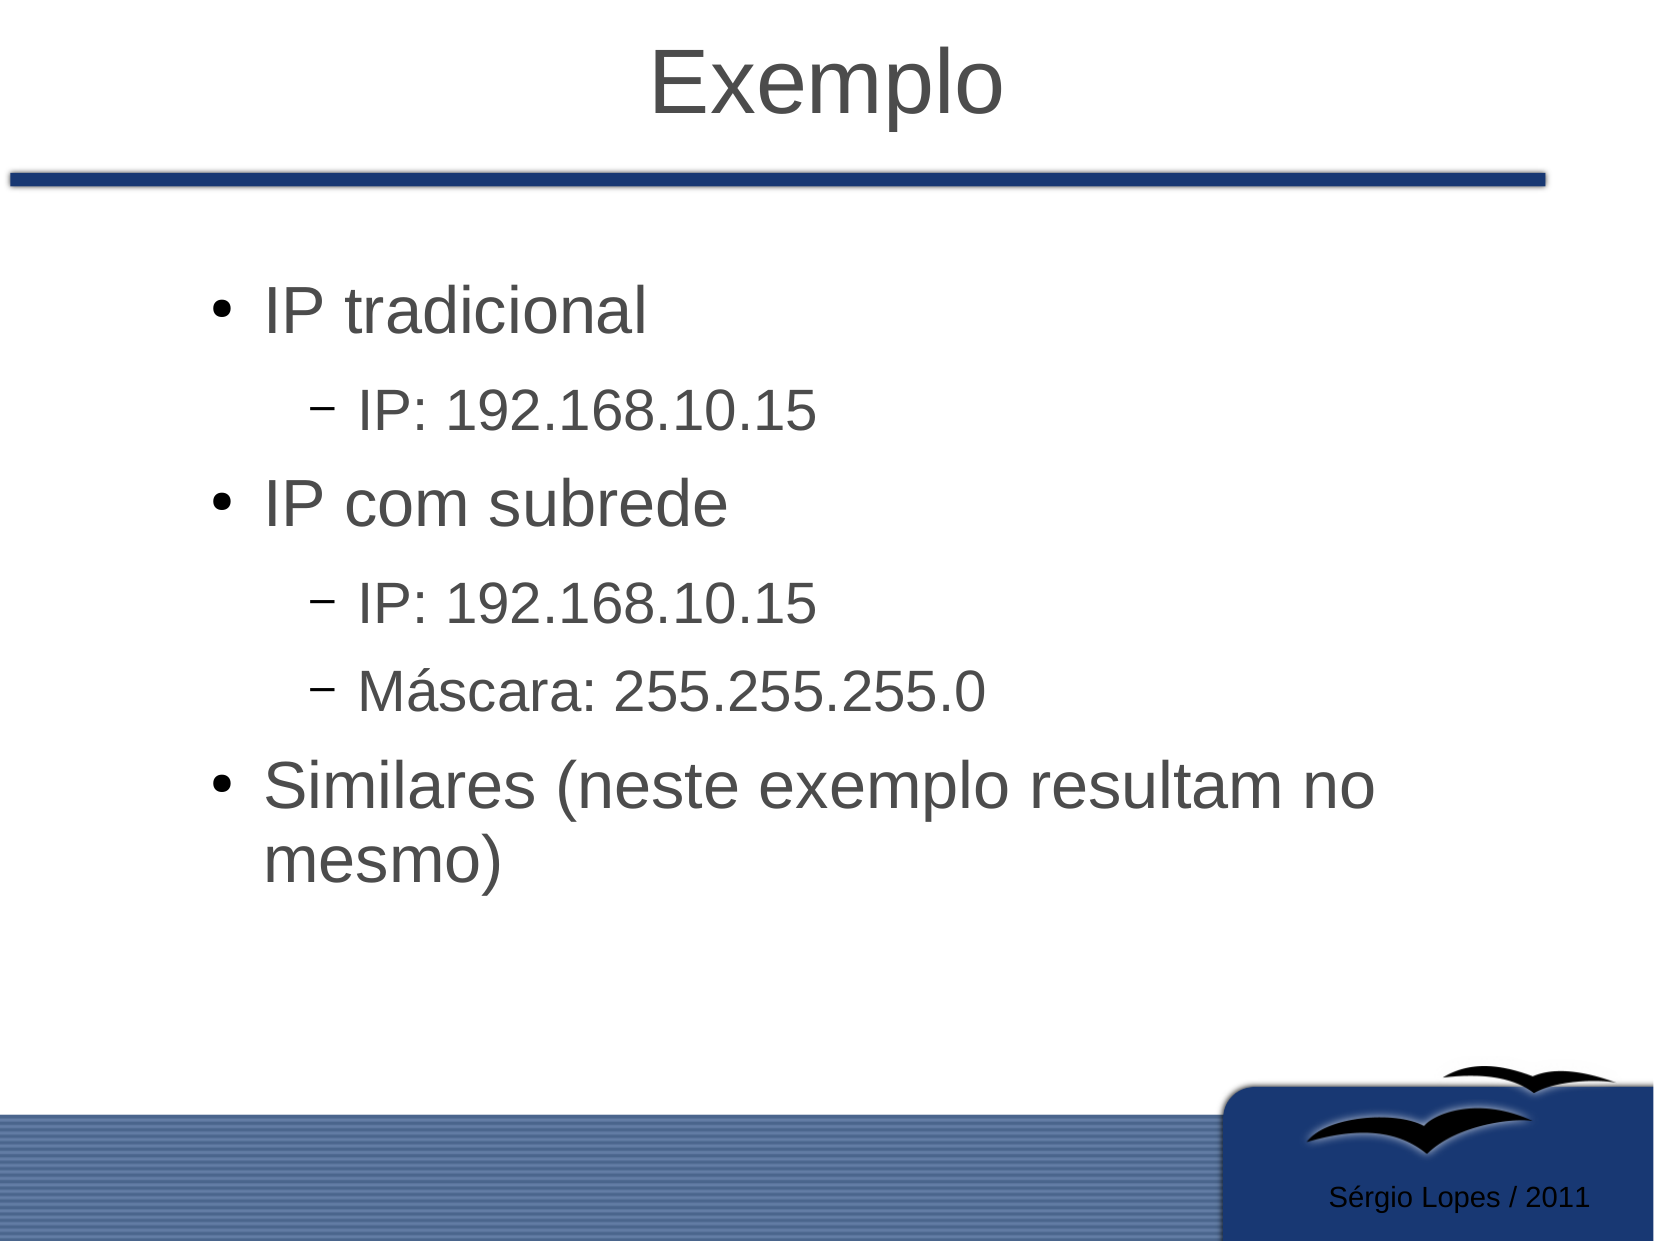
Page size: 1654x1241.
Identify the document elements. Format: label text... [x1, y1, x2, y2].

text_box Sérgio Lopes / 2011 [1328, 1181, 1588, 1214]
title Exemplo [121, 0, 1534, 164]
picture [0, 0, 1654, 1241]
list IP tradicional IP: 192.168.10.15 IP com subrede IP: 192.168.10.15 Máscara: 255.255.255.0 Similares (neste exemplo resultam no mesmo) [121, 273, 1534, 1056]
